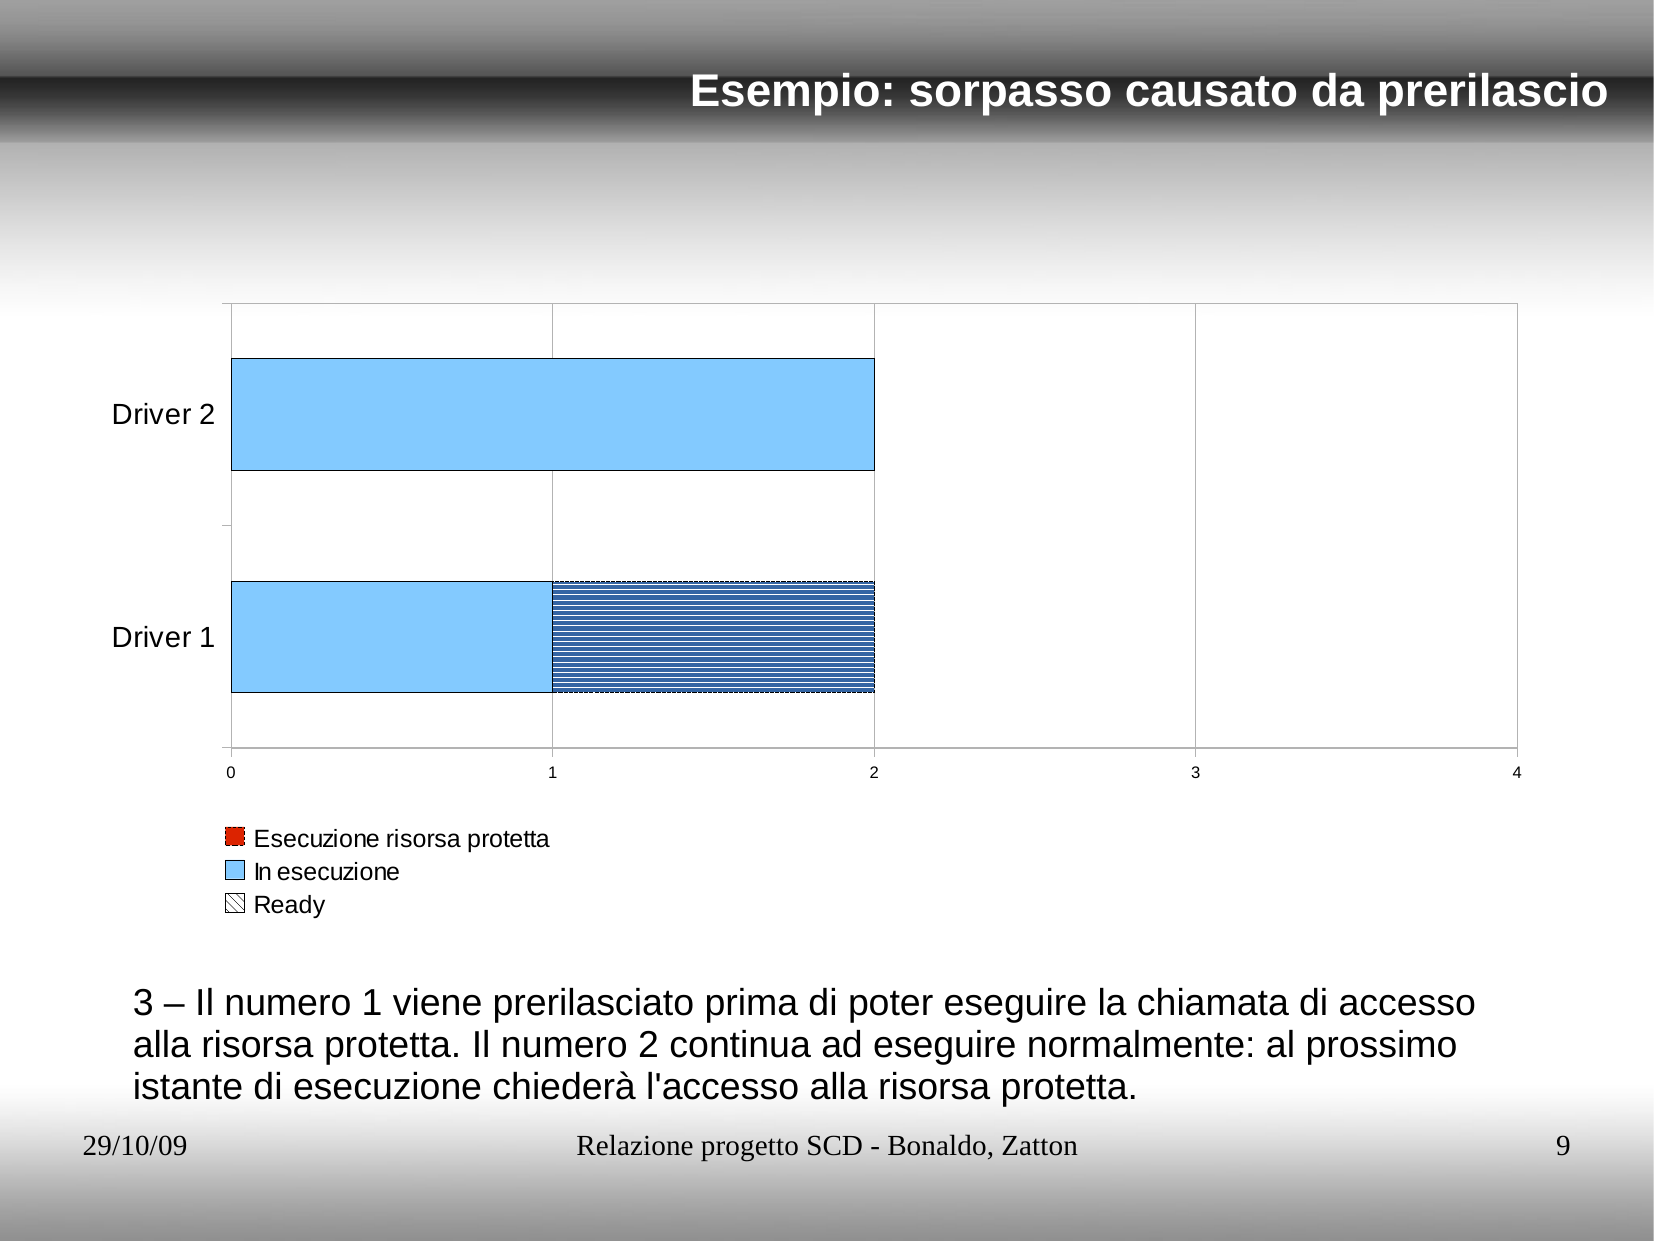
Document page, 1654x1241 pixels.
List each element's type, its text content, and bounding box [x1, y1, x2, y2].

text_box Esempio: sorpasso causato da prerilascio [649, 31, 1625, 119]
picture [0, 0, 1654, 1241]
chart [82, 290, 1571, 944]
text_box 3 – Il numero 1 viene prerilasciato prima di poter eseguire la chiamata di accesso alla risorsa protetta. Il numero 2 continua ad eseguire normalmente: al prossimo istante di esecuzione chiederà l'accesso alla risorsa protetta. [118, 974, 1536, 1116]
